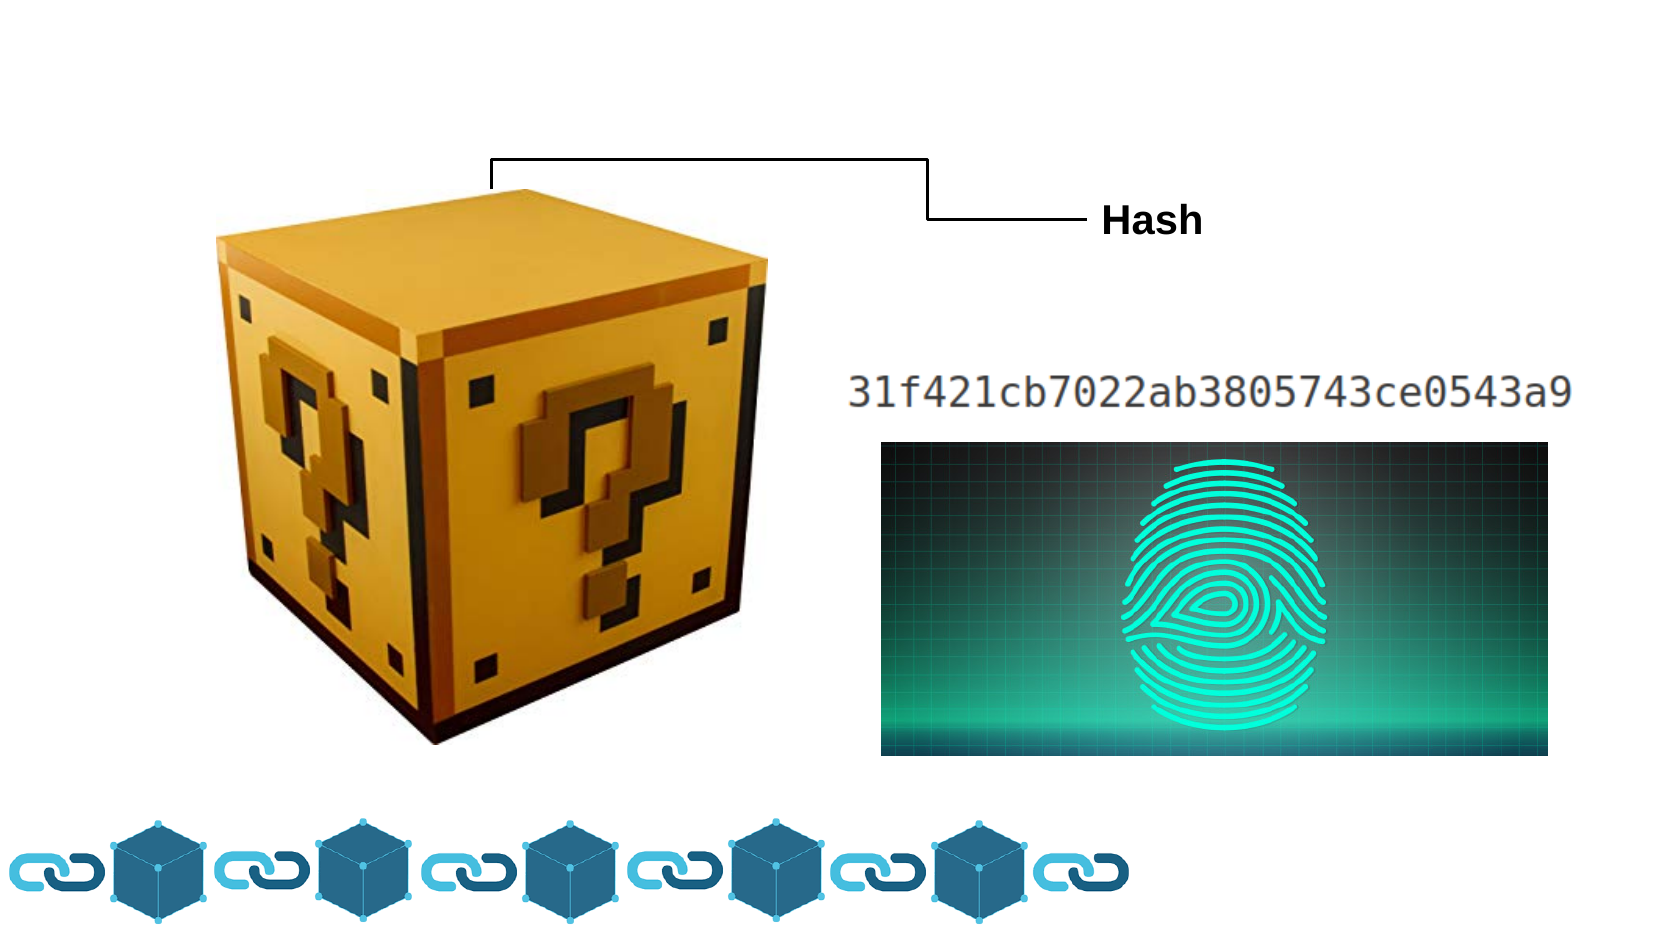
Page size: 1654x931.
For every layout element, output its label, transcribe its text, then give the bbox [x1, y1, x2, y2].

picture [216, 189, 768, 745]
picture [838, 357, 1575, 438]
picture [881, 442, 1548, 756]
picture [4, 814, 1134, 928]
text_box Hash [1086, 188, 1219, 244]
